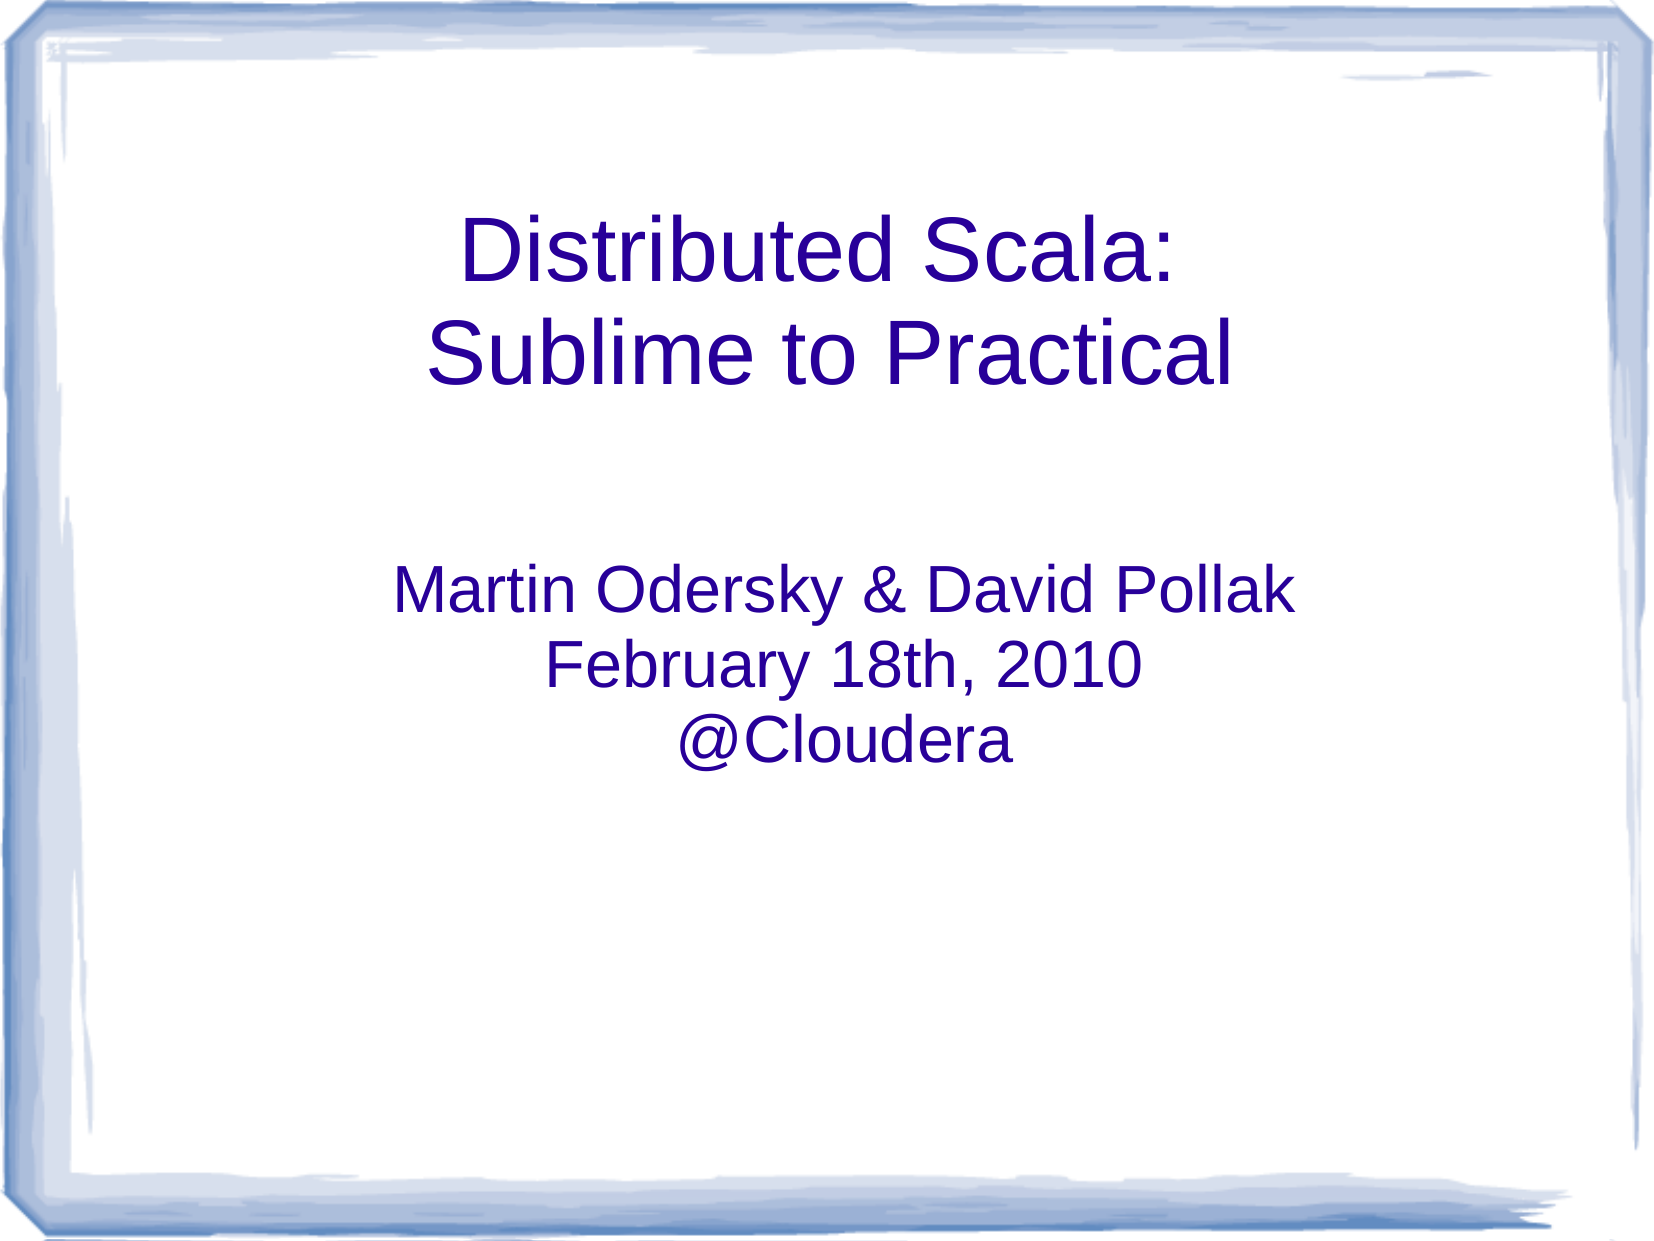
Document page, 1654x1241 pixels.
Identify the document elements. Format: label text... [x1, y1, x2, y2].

picture [0, 0, 1654, 1241]
title Distributed Scala: Sublime to Practical [86, 187, 1576, 416]
subtitle Martin Odersky & David Pollak February 18th, 2010 @Cloudera [118, 324, 1571, 1004]
